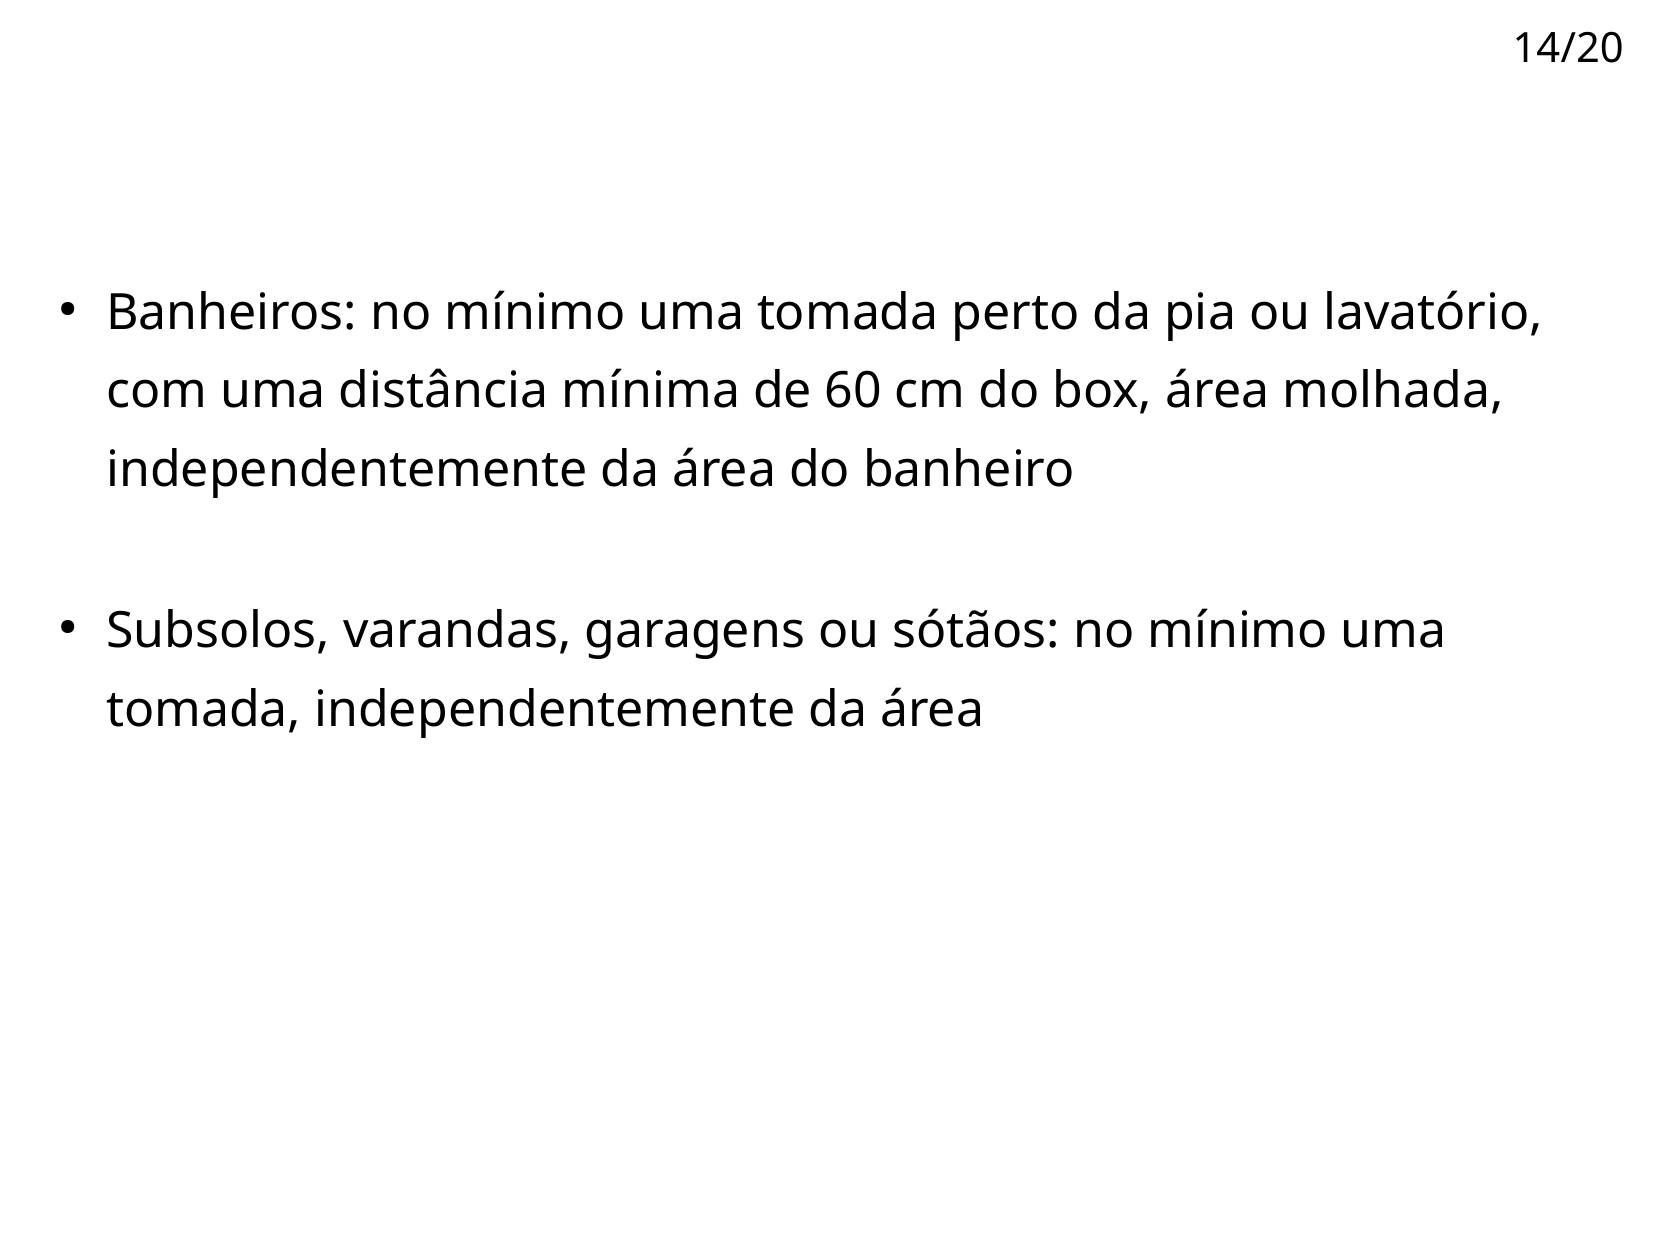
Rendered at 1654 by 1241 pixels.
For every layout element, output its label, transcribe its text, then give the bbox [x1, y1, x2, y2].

list Banheiros: no mínimo uma tomada perto da pia ou lavatório, com uma distância mínima de 60 cm do box, área molhada, independentemente da área do banheiro Subsolos, varandas, garagens ou sótãos: no mínimo uma tomada, independentemente da área [59, 265, 1625, 1211]
